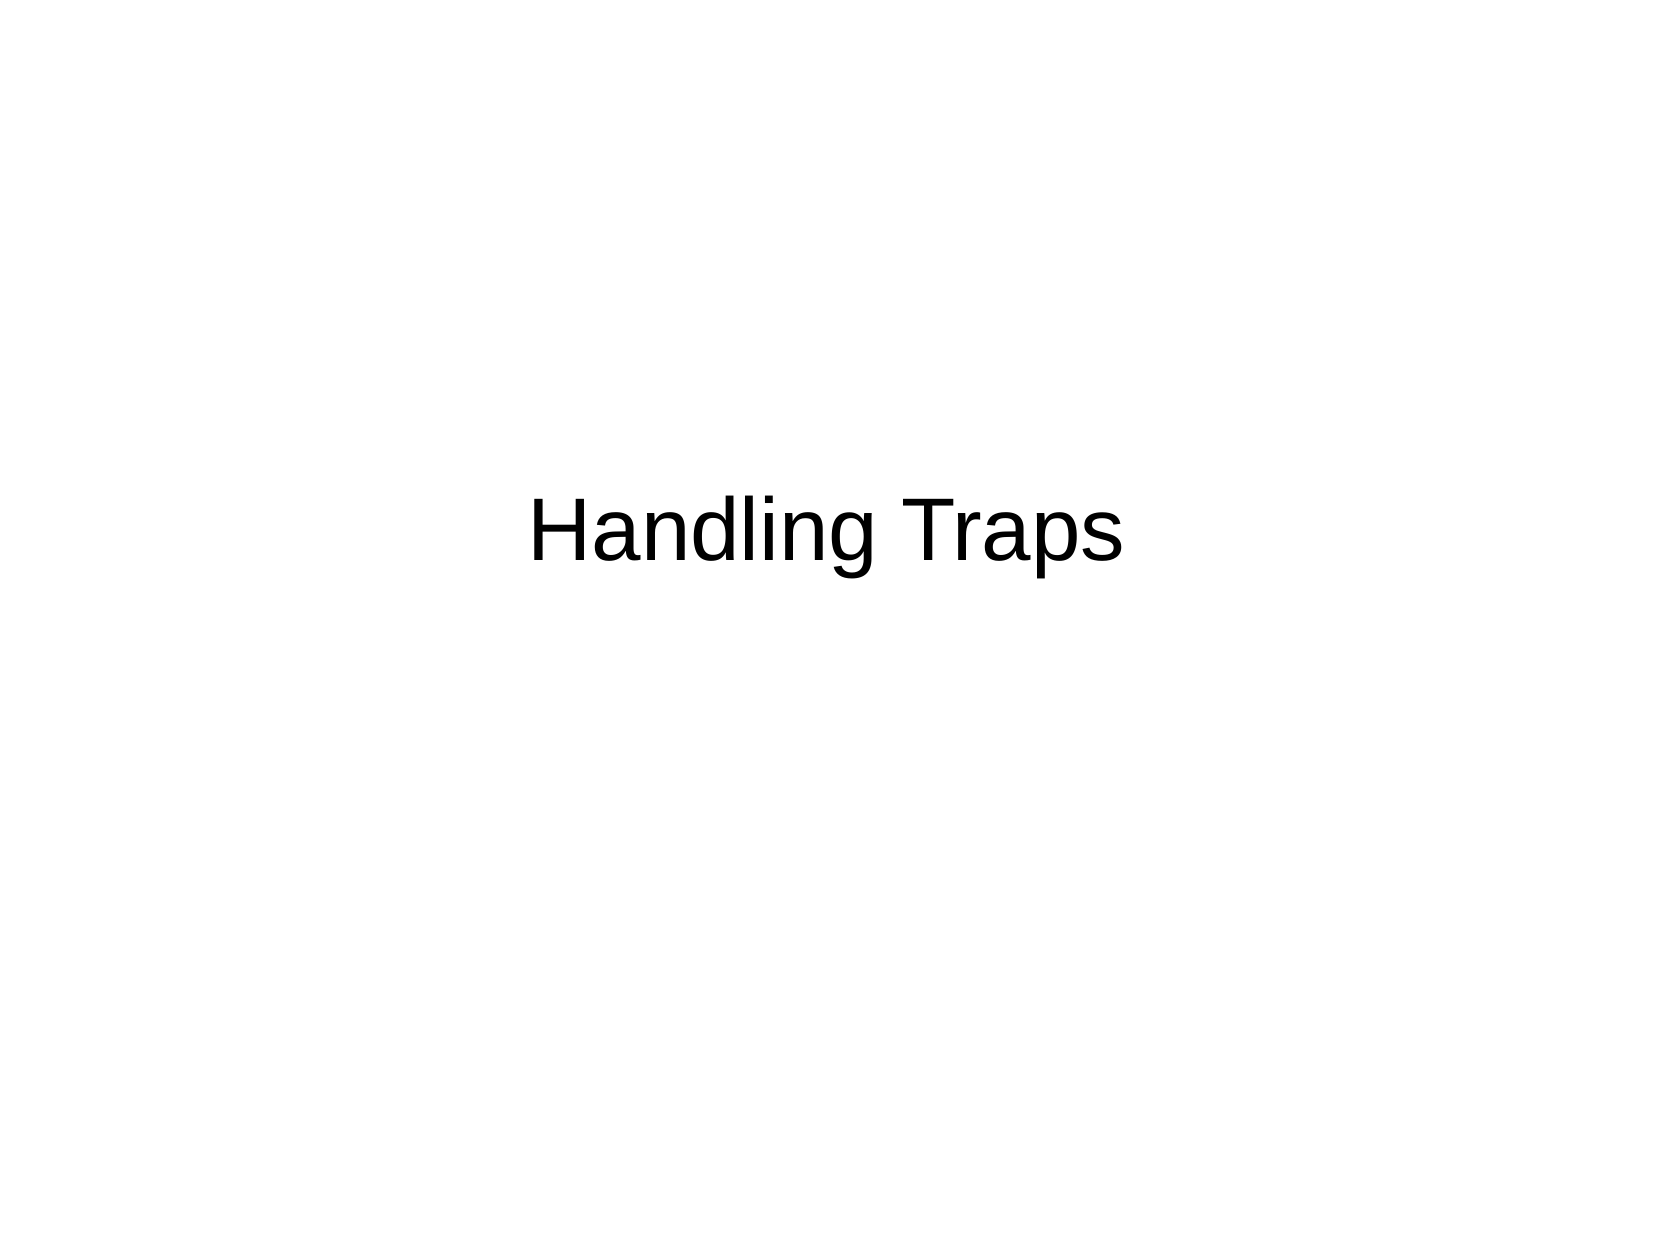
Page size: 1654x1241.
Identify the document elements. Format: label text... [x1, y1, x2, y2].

subtitle Handling Traps [82, 49, 1571, 1010]
